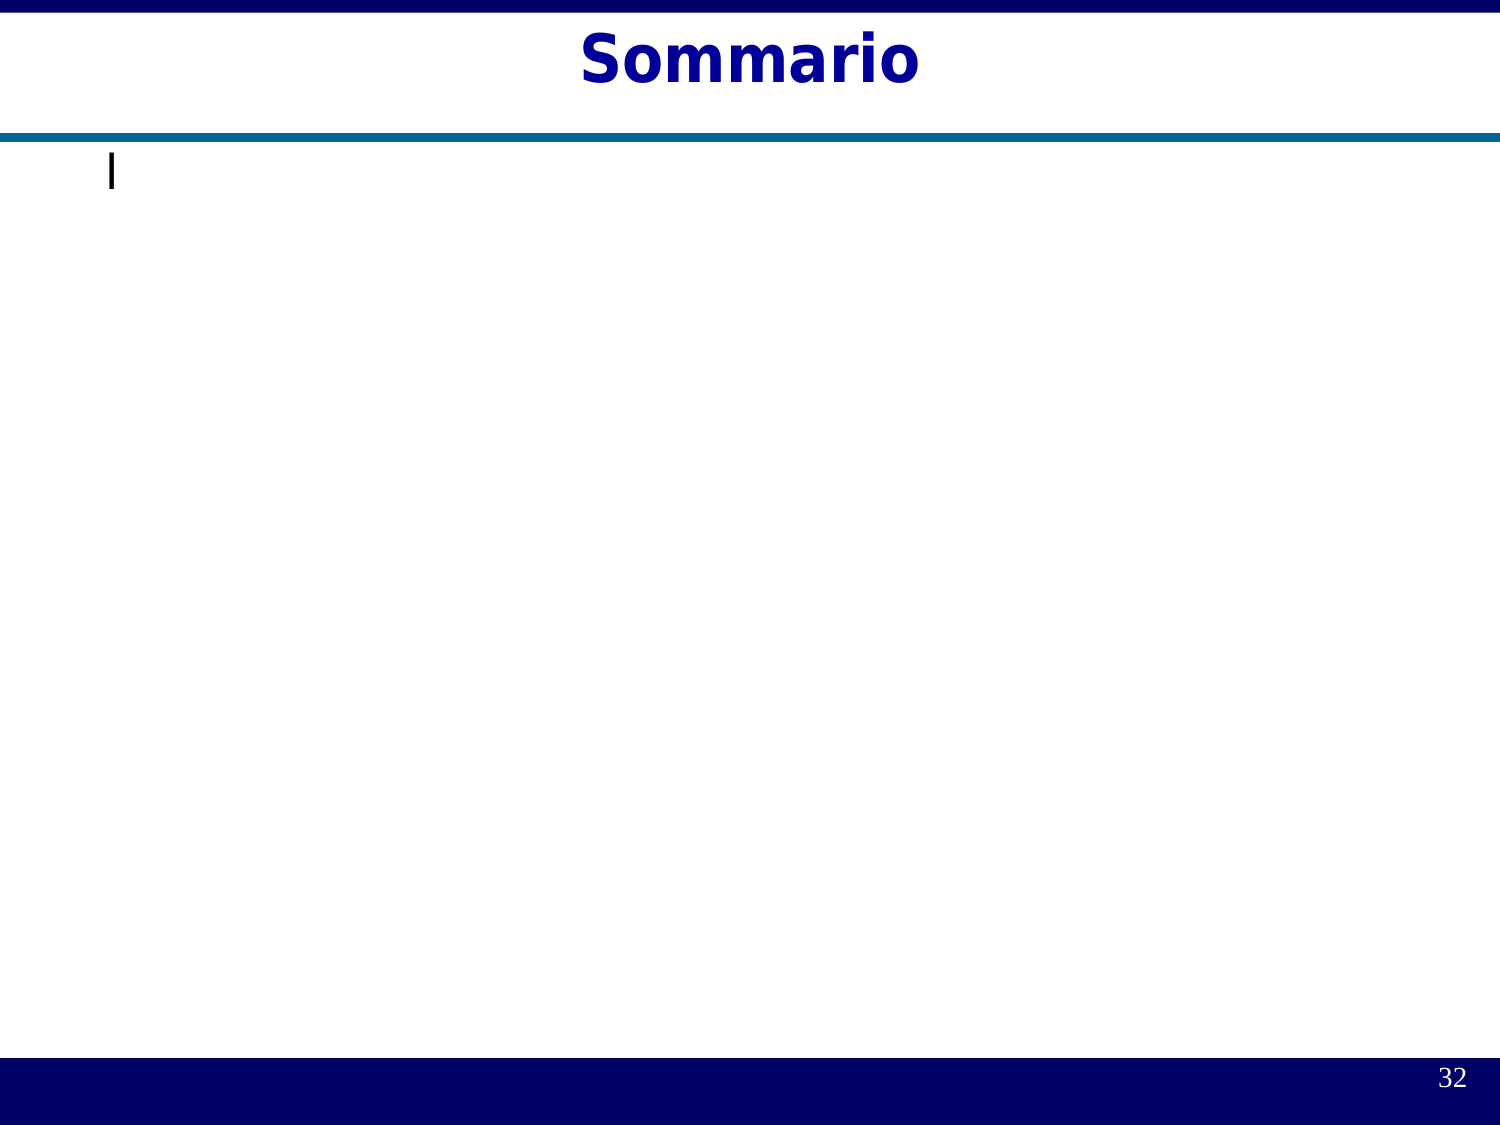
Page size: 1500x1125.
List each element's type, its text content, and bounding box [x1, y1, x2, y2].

title Sommario [30, 0, 1471, 126]
list I [30, 149, 1471, 1021]
